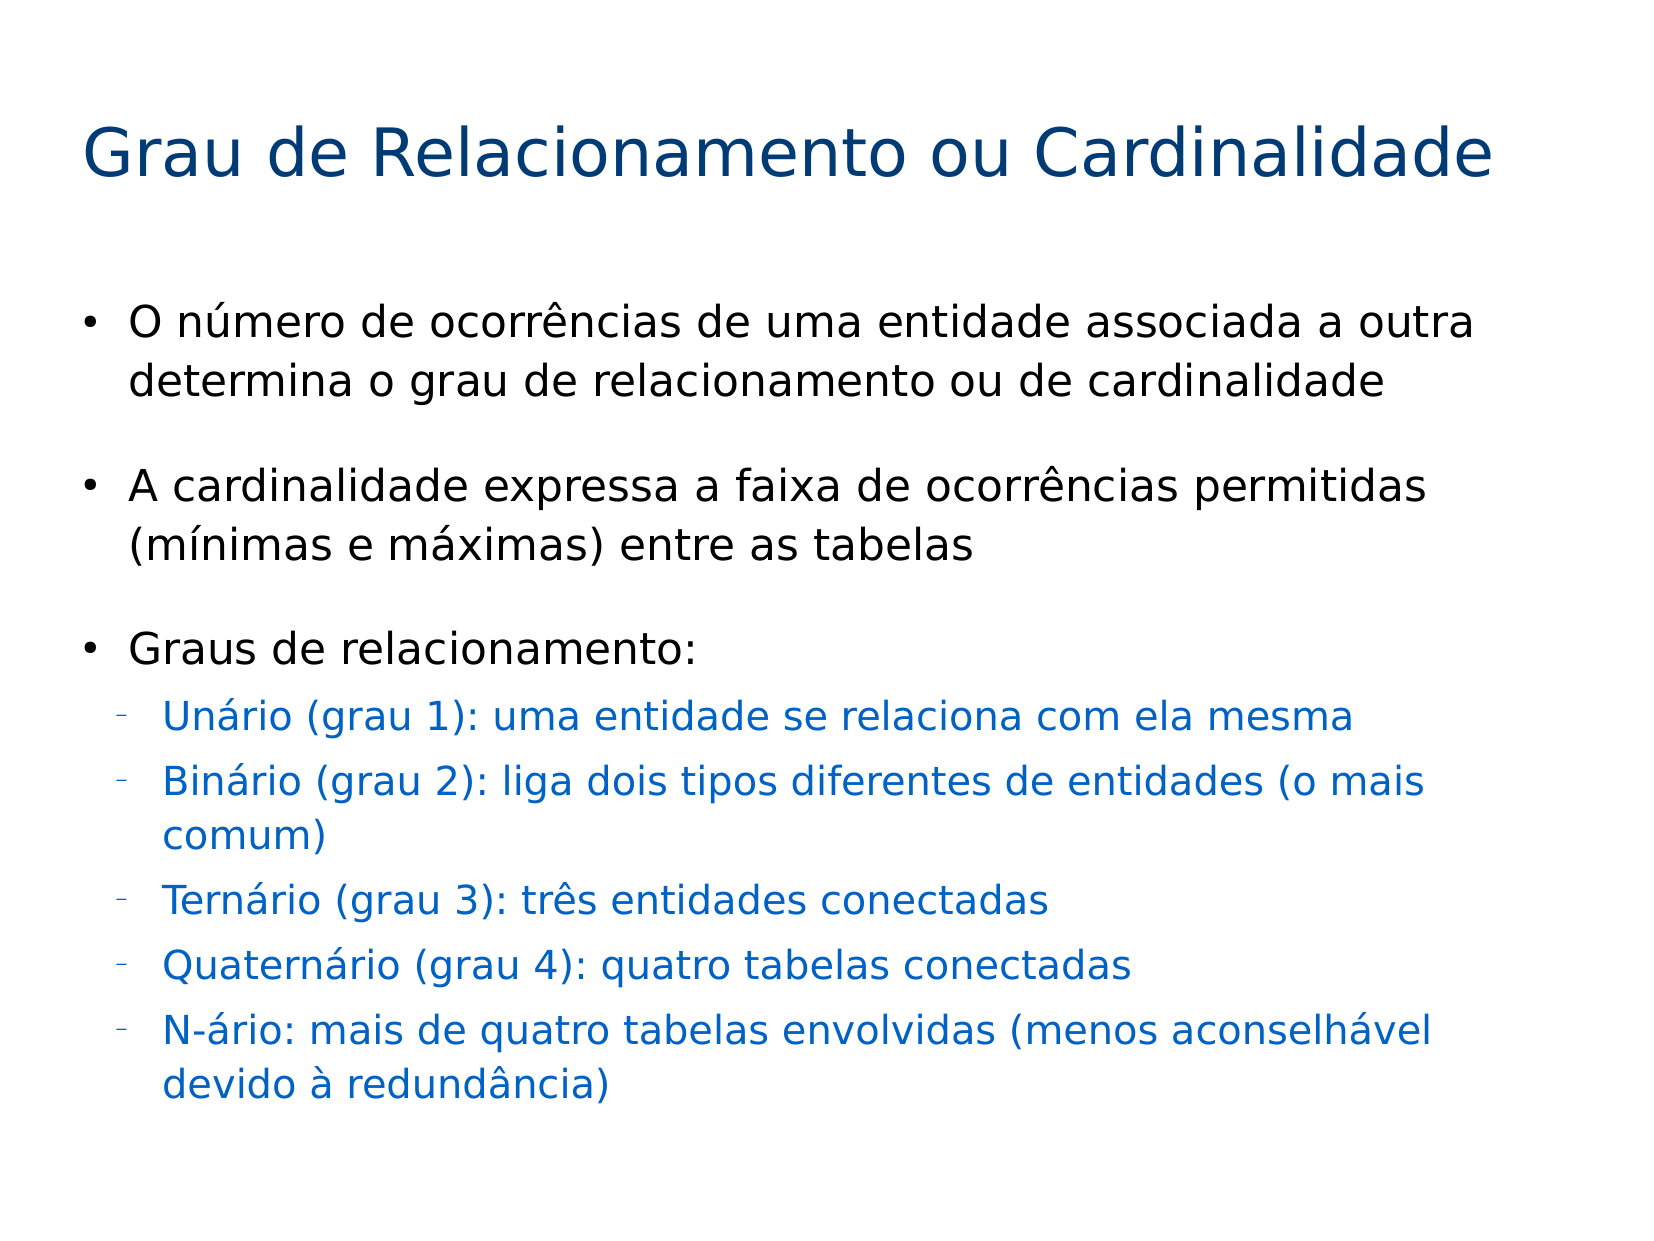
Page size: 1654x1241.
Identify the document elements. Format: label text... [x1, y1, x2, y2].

title Grau de Relacionamento ou Cardinalidade [82, 82, 1571, 224]
list O número de ocorrências de uma entidade associada a outra determina o grau de relacionamento ou de cardinalidade A cardinalidade expressa a faixa de ocorrências permitidas (mínimas e máximas) entre as tabelas Graus de relacionamento: Unário (grau 1): uma entidade se relaciona com ela mesma Binário (grau 2): liga dois tipos diferentes de entidades (o mais comum) Ternário (grau 3): três entidades conectadas Quaternário (grau 4): quatro tabelas conectadas N-ário: mais de quatro tabelas envolvidas (menos aconselhável devido à redundância) [82, 289, 1571, 1108]
